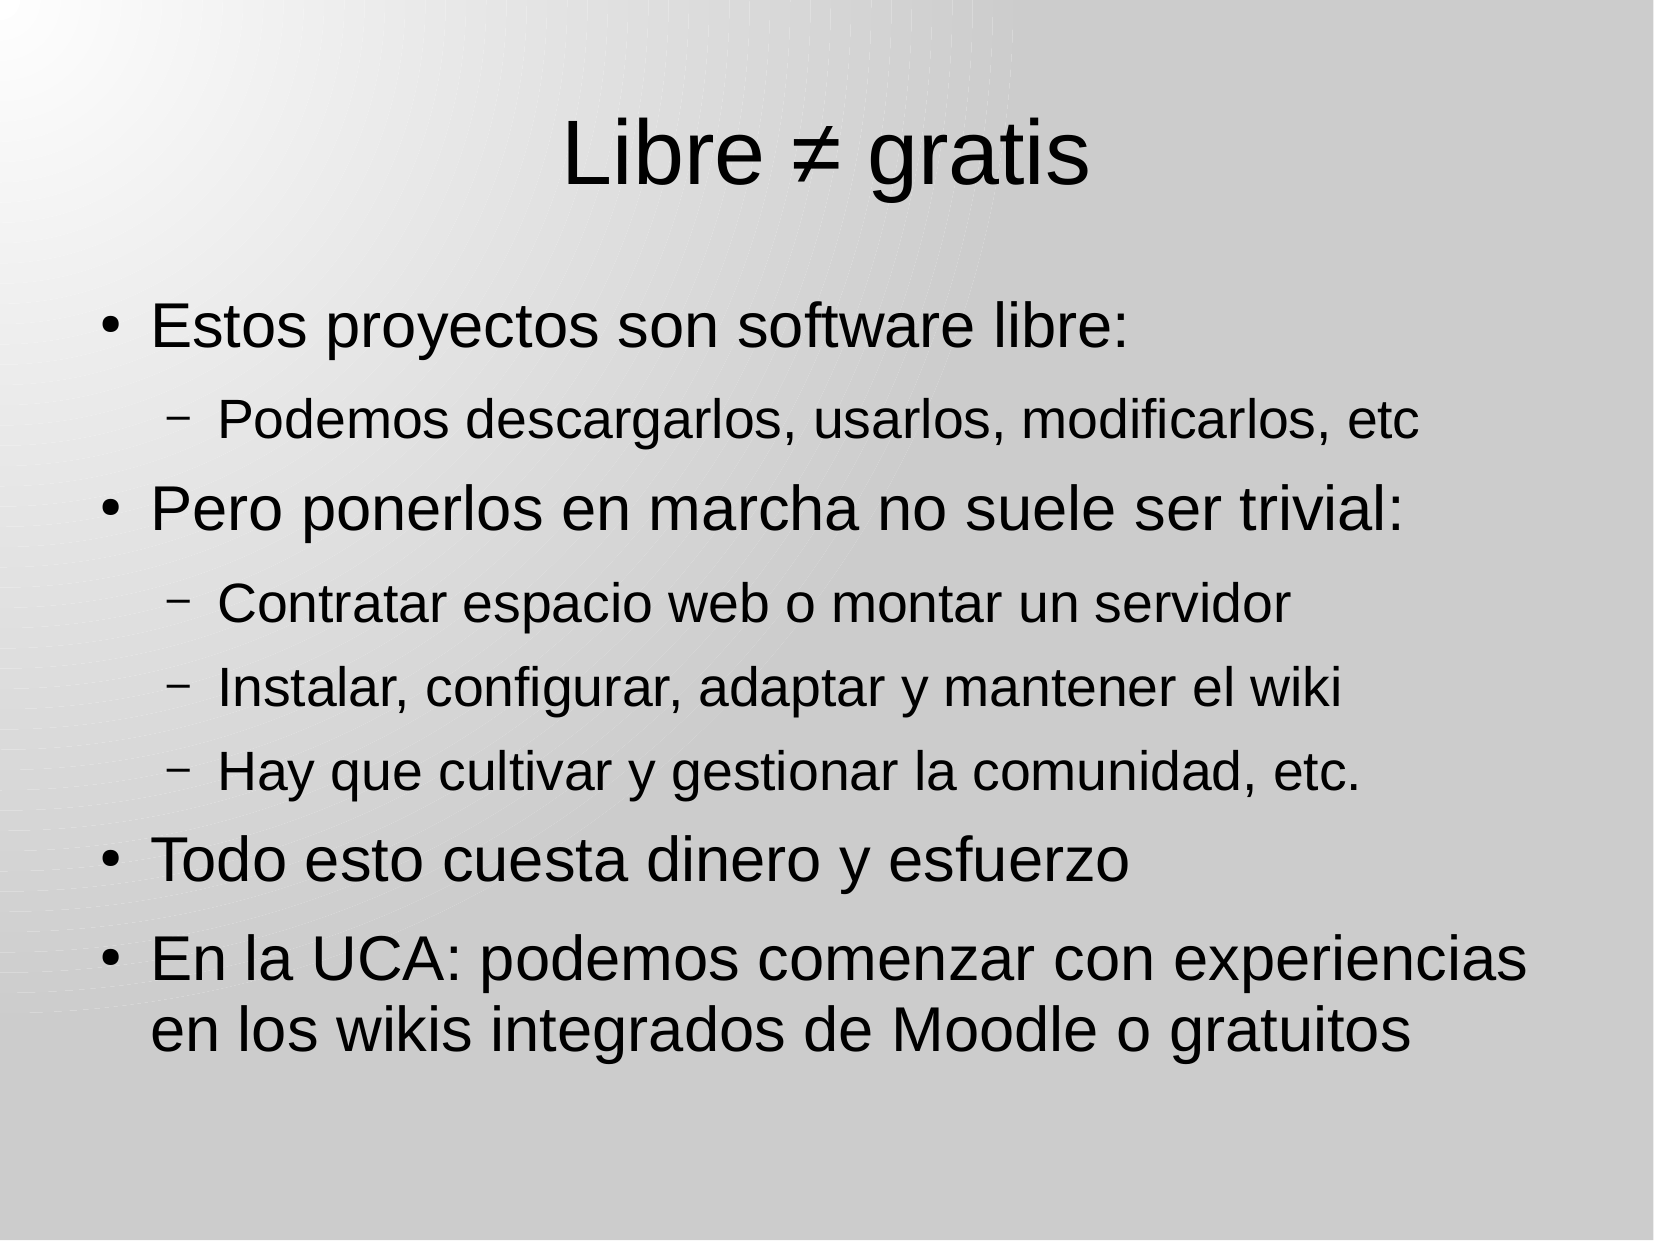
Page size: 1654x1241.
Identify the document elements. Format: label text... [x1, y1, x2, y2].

title Libre ≠ gratis [82, 49, 1571, 257]
list Estos proyectos son software libre: Podemos descargarlos, usarlos, modificarlos, etc Pero ponerlos en marcha no suele ser trivial: Contratar espacio web o montar un servidor Instalar, configurar, adaptar y mantener el wiki Hay que cultivar y gestionar la comunidad, etc. Todo esto cuesta dinero y esfuerzo En la UCA: podemos comenzar con experiencias en los wikis integrados de Moodle o gratuitos [82, 290, 1538, 1099]
